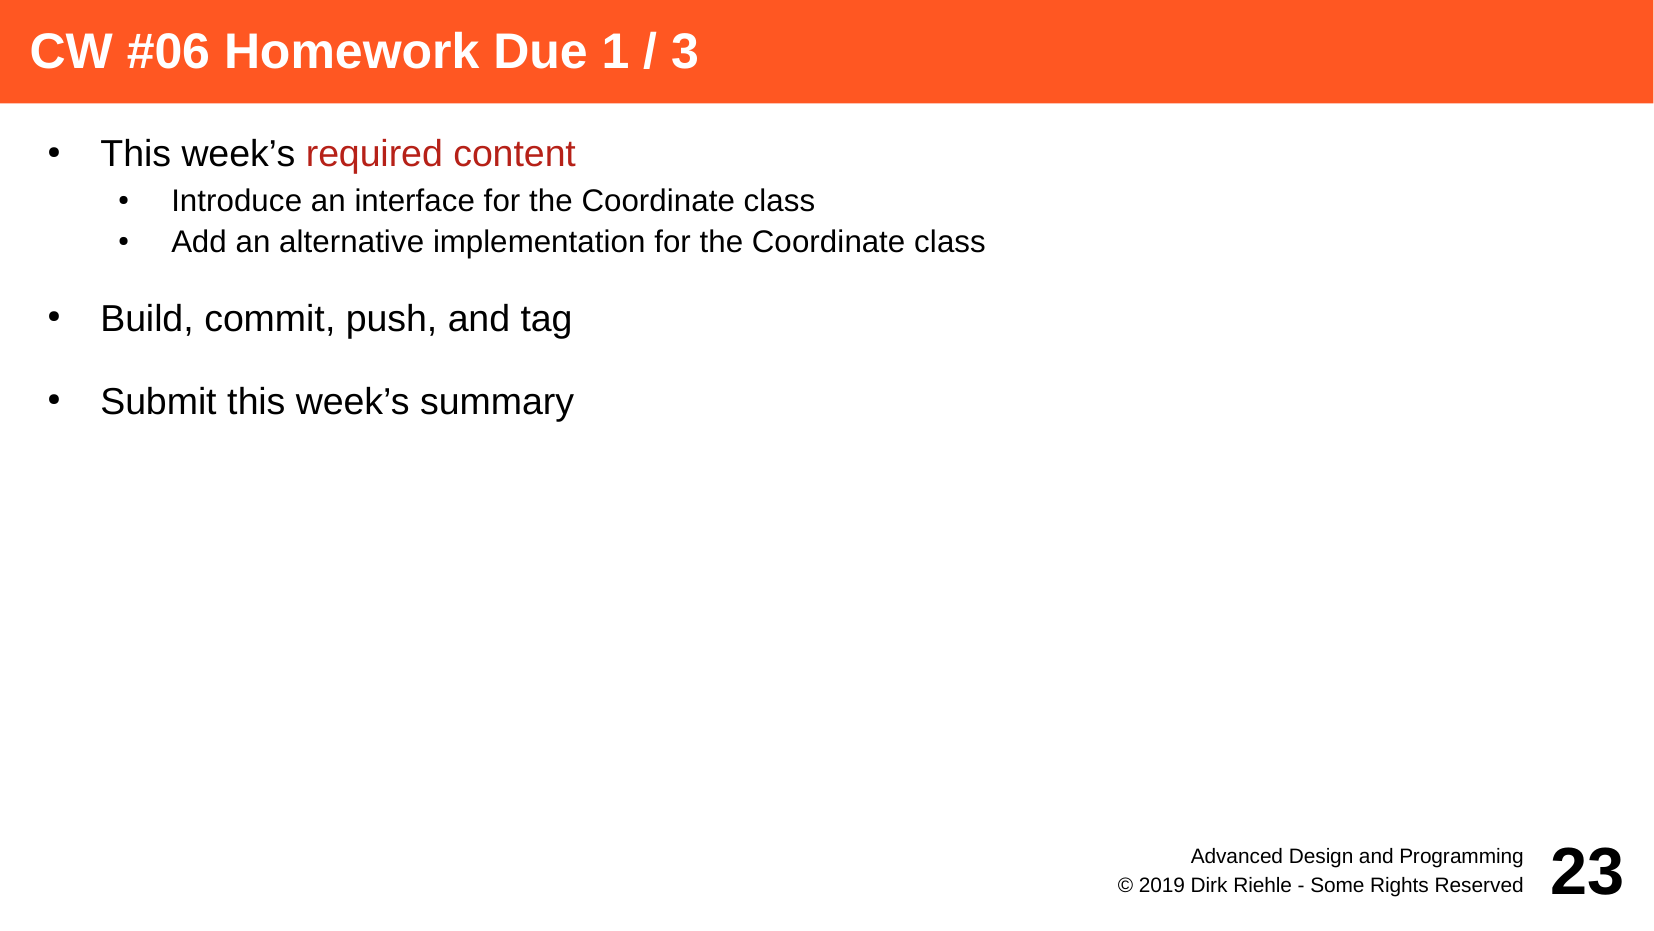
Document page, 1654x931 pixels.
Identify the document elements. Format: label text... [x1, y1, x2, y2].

list This week’s required content Introduce an interface for the Coordinate class Add an alternative implementation for the Coordinate class Build, commit, push, and tag Submit this week’s summary [29, 132, 1625, 813]
title CW #06 Homework Due 1 / 3 [0, 0, 1654, 104]
